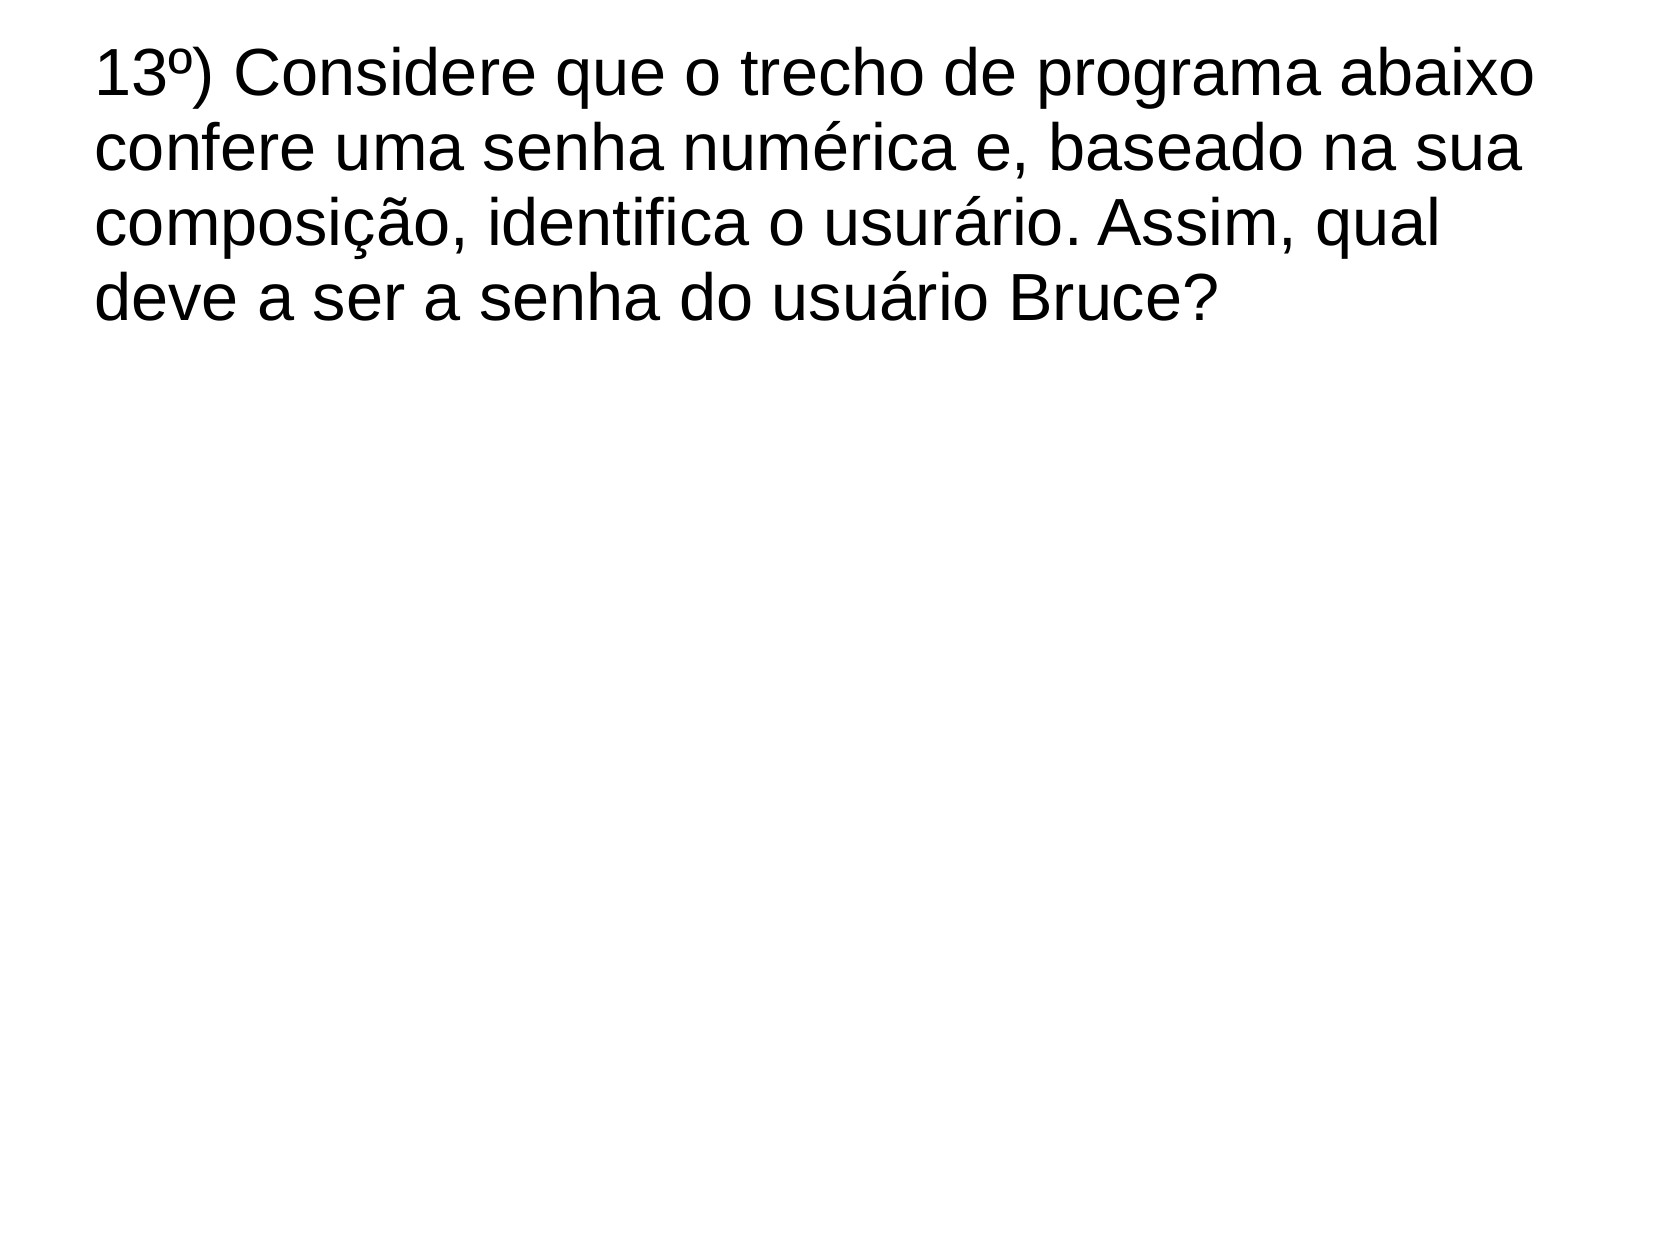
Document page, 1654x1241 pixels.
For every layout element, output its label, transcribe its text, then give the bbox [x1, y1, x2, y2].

list 13º) Considere que o trecho de programa abaixo confere uma senha numérica e, baseado na sua composição, identifica o usurário. Assim, qual deve a ser a senha do usuário Bruce? [94, 35, 1583, 1182]
